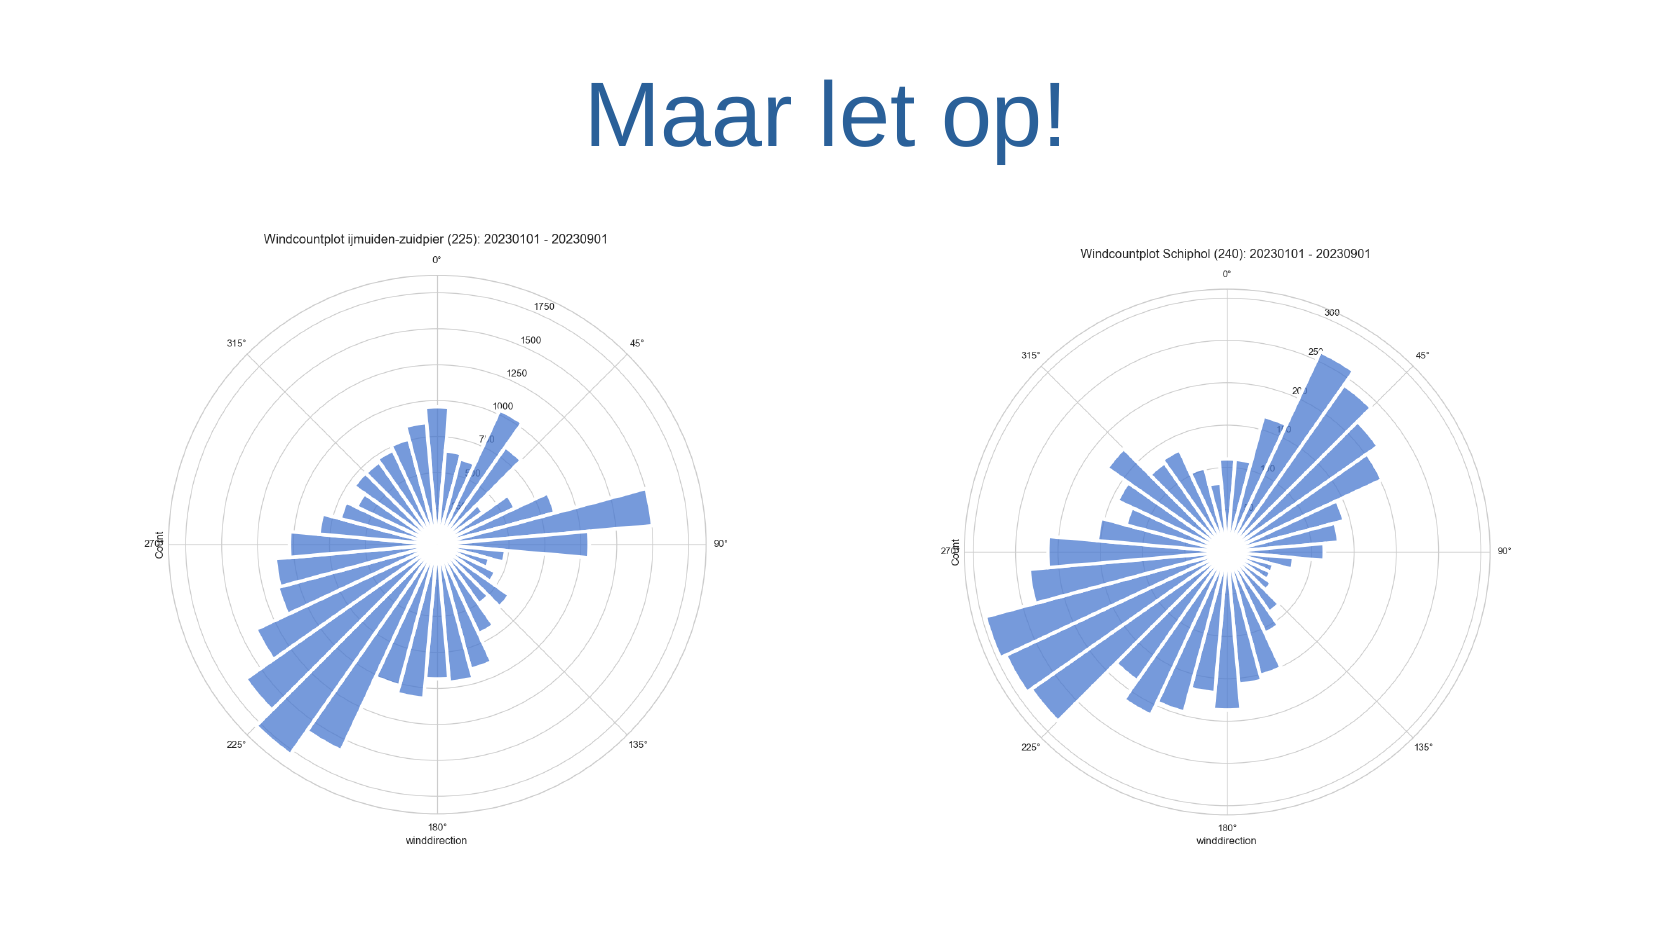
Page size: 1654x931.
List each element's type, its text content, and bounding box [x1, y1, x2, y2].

picture [118, 221, 753, 857]
picture [915, 236, 1536, 857]
title Maar let op! [82, 63, 1571, 167]
